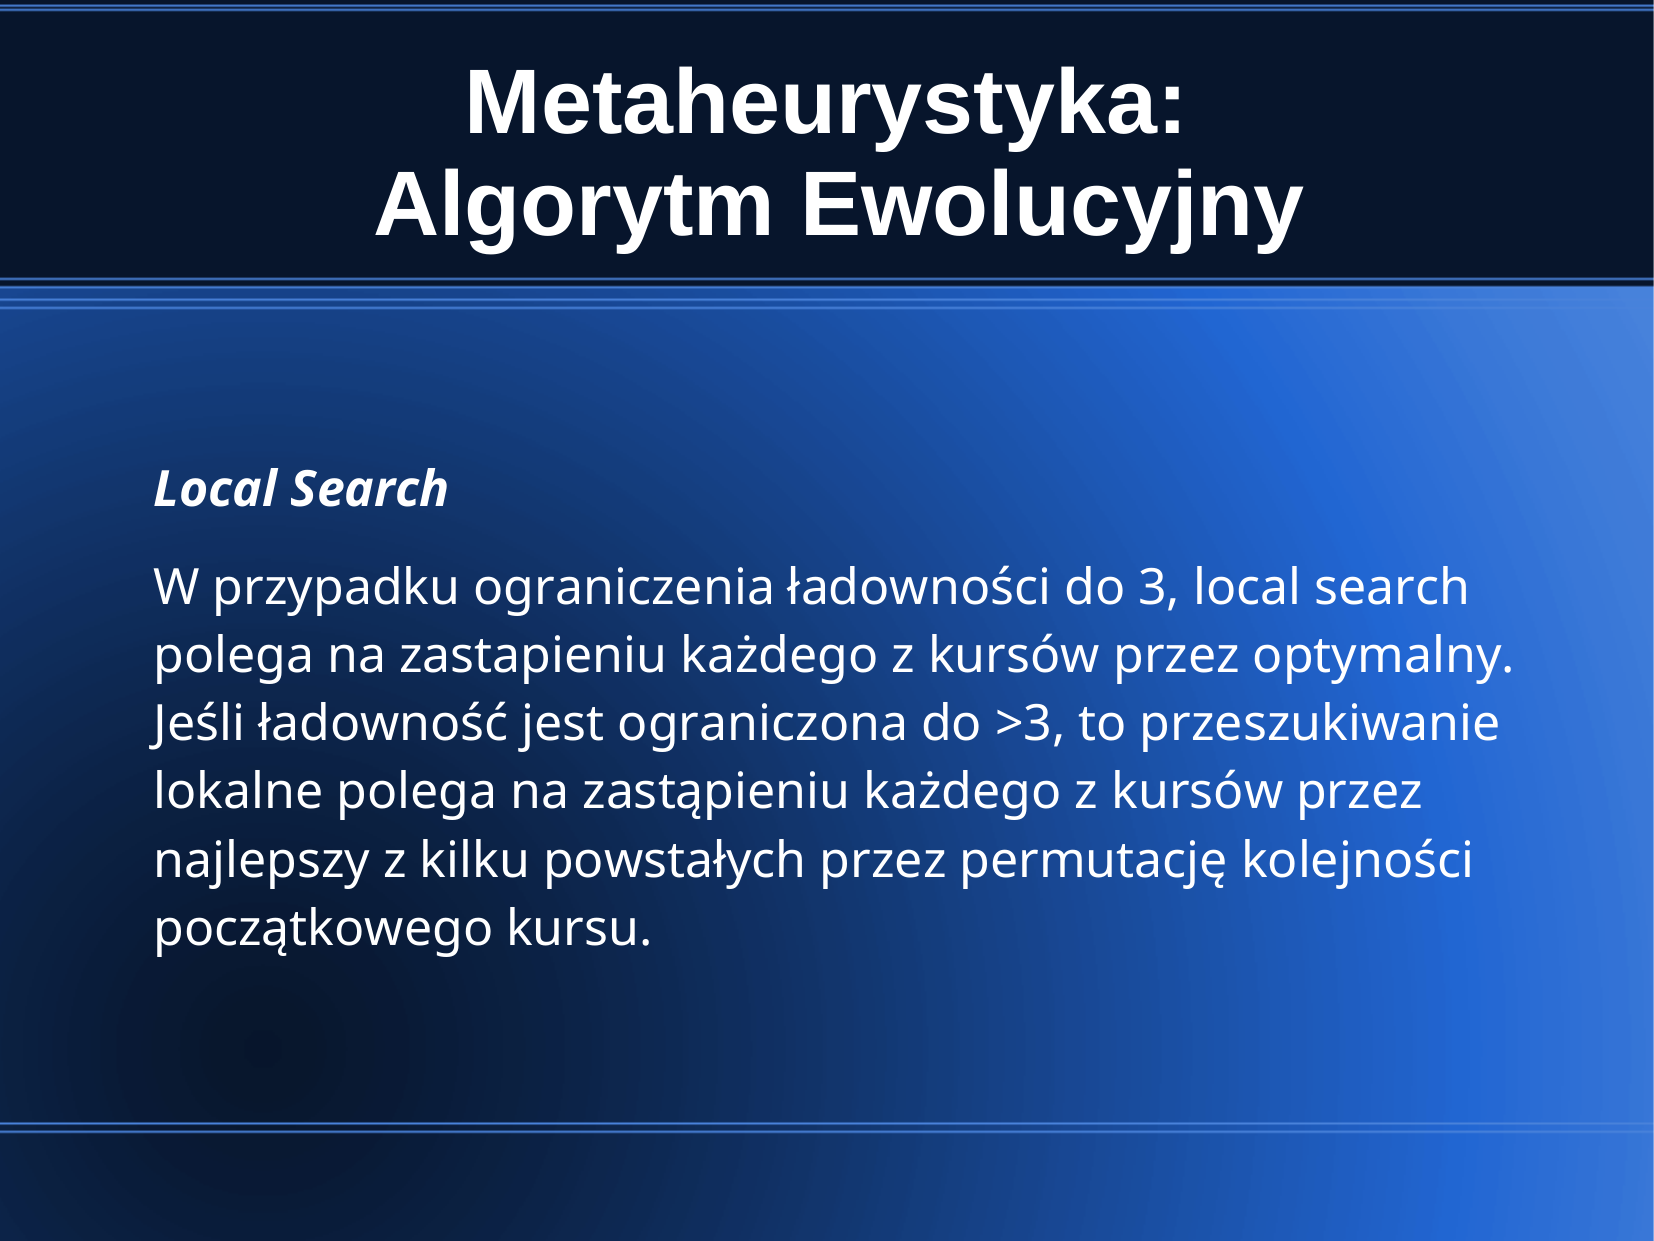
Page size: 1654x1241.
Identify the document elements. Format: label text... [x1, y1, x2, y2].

picture [0, 0, 1654, 1241]
title Metaheurystyka: Algorytm Ewolucyjny [82, 49, 1571, 257]
list Local Search W przypadku ograniczenia ładowności do 3, local search polega na zastapieniu każdego z kursów przez optymalny. Jeśli ładowność jest ograniczona do >3, to przeszukiwanie lokalne polega na zastąpieniu każdego z kursów przez najlepszy z kilku powstałych przez permutację kolejności początkowego kursu. [82, 355, 1571, 1075]
